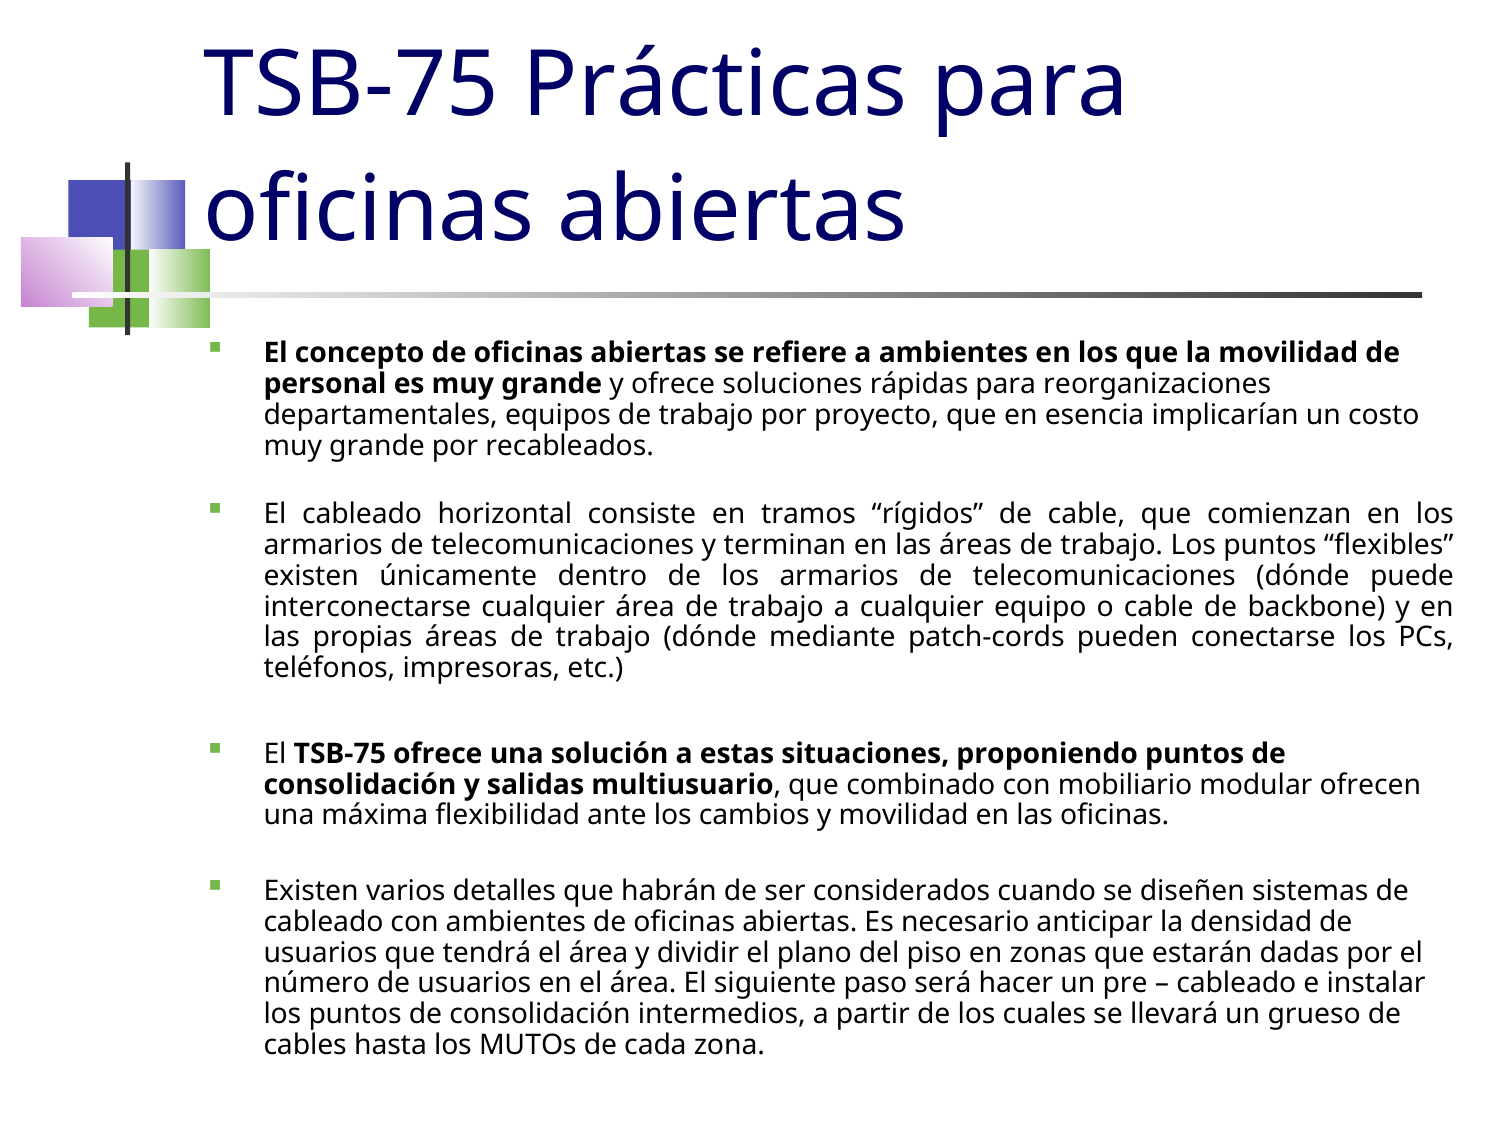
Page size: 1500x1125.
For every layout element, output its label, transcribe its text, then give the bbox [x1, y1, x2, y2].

title TSB-75 Prácticas para oficinas abiertas [188, 35, 1468, 276]
list El concepto de oficinas abiertas se refiere a ambientes en los que la movilidad de personal es muy grande y ofrece soluciones rápidas para reorganizaciones departamentales, equipos de trabajo por proyecto, que en esencia implicarían un costo muy grande por recableados. El cableado horizontal consiste en tramos “rígidos” de cable, que comienzan en los armarios de telecomunicaciones y terminan en las áreas de trabajo. Los puntos “flexibles” existen únicamente dentro de los armarios de telecomunicaciones (dónde puede interconectarse cualquier área de trabajo a cualquier equipo o cable de backbone) y en las propias áreas de trabajo (dónde mediante patch-cords pueden conectarse los PCs, teléfonos, impresoras, etc.) El TSB-75 ofrece una solución a estas situaciones, proponiendo puntos de consolidación y salidas multiusuario, que combinado con mobiliario modular ofrecen una máxima flexibilidad ante los cambios y movilidad en las oficinas. Existen varios detalles que habrán de ser considerados cuando se diseñen sistemas de cableado con ambientes de oficinas abiertas. Es necesario anticipar la densidad de usuarios que tendrá el área y dividir el plano del piso en zonas que estarán dadas por el número de usuarios en el área. El siguiente paso será hacer un pre – cableado e instalar los puntos de consolidación intermedios, a partir de los cuales se llevará un grueso de cables hasta los MUTOs de cada zona. [193, 330, 1469, 1071]
